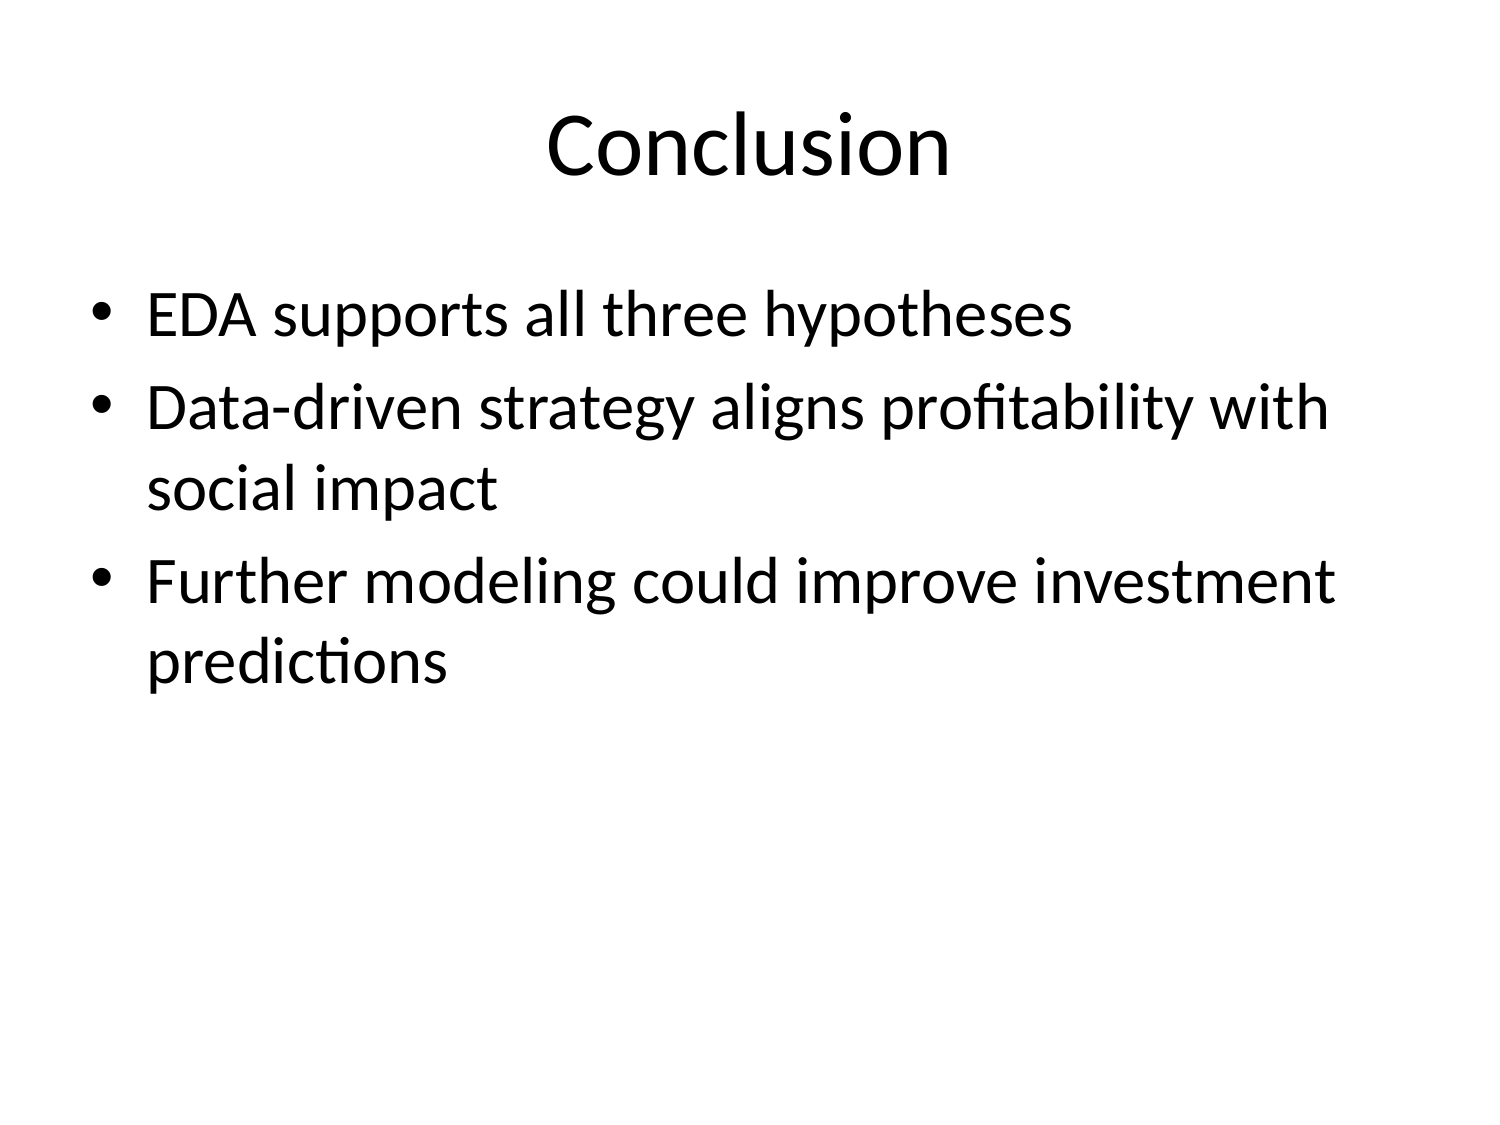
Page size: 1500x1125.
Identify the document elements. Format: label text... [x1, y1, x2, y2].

list EDA supports all three hypotheses Data-driven strategy aligns profitability with social impact Further modeling could improve investment predictions [75, 262, 1425, 1005]
title Conclusion [75, 45, 1425, 233]
